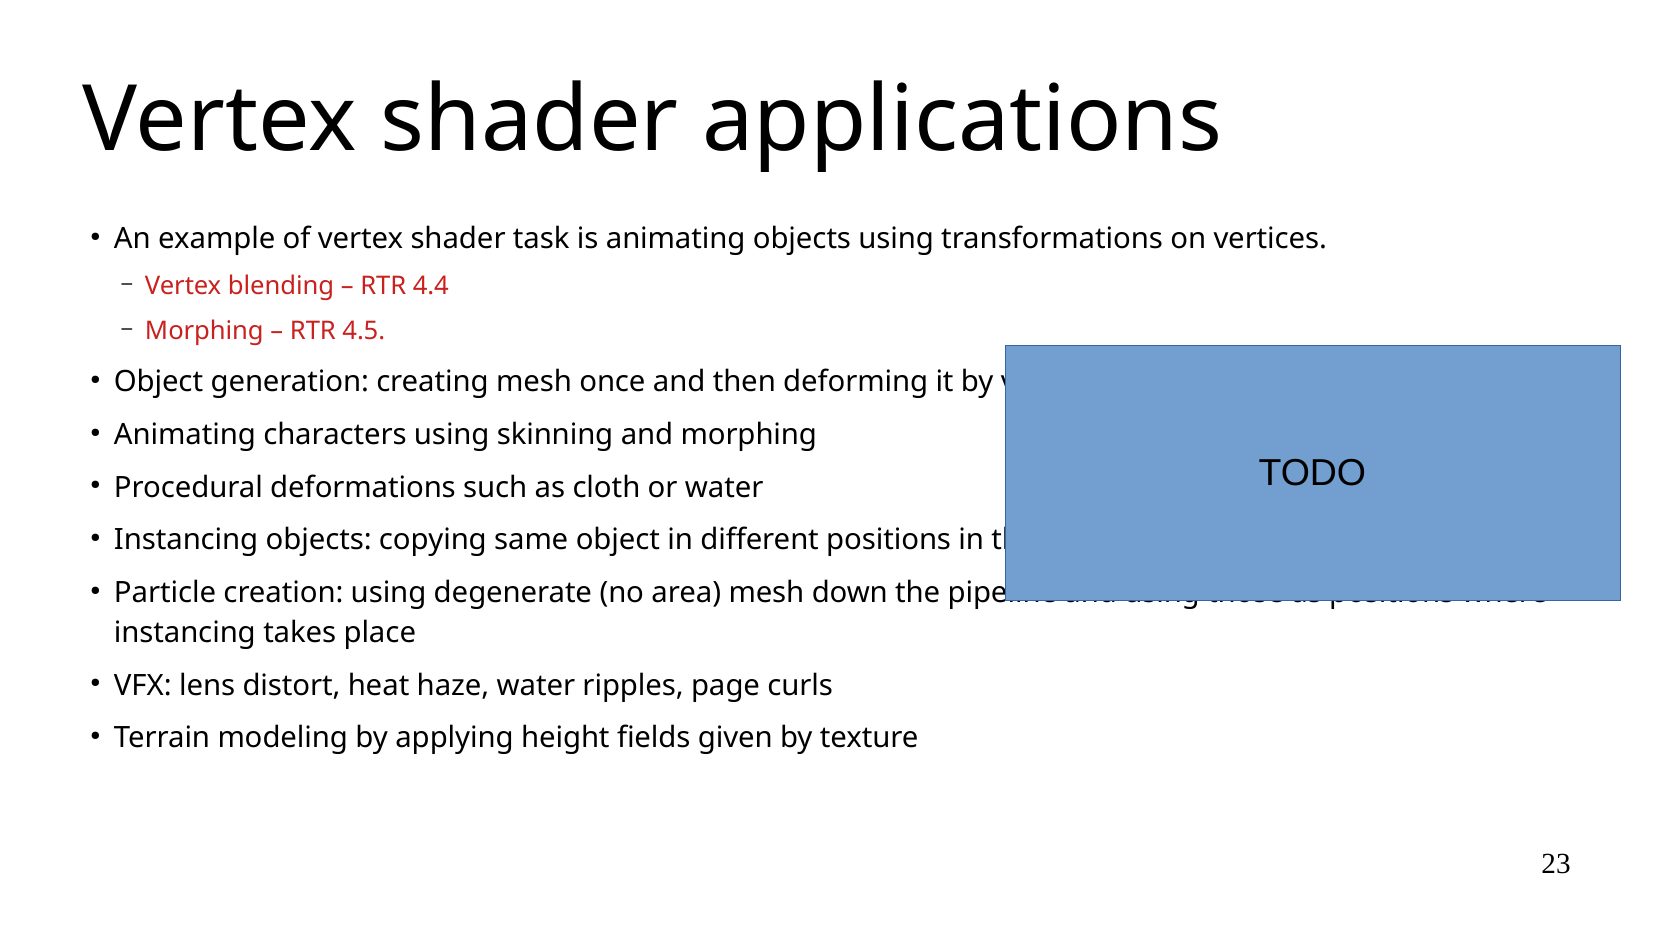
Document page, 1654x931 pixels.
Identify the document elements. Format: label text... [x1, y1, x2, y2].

text_box TODO [1005, 345, 1621, 601]
title Vertex shader applications [82, 37, 1571, 193]
list An example of vertex shader task is animating objects using transformations on vertices. Vertex blending – RTR 4.4 Morphing – RTR 4.5. Object generation: creating mesh once and then deforming it by vertex shader Animating characters using skinning and morphing Procedural deformations such as cloth or water Instancing objects: copying same object in different positions in the scene. Particle creation: using degenerate (no area) mesh down the pipeline and using those as positions where instancing takes place VFX: lens distort, heat haze, water ripples, page curls Terrain modeling by applying height fields given by texture [82, 217, 1571, 758]
